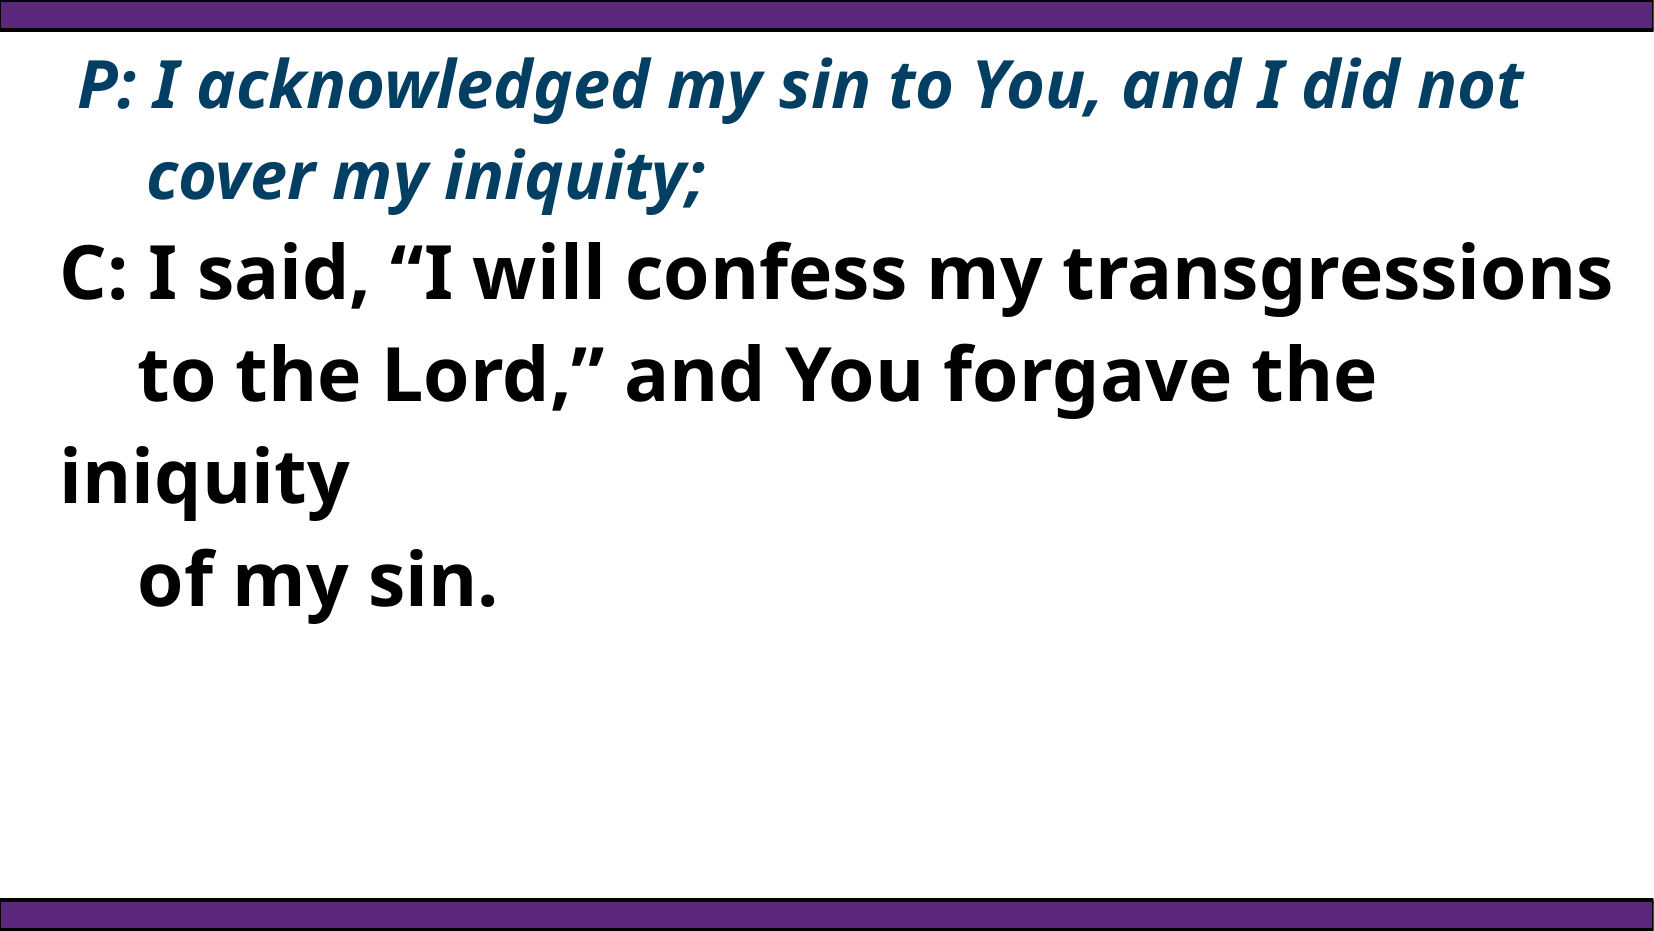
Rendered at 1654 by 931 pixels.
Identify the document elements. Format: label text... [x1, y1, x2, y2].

text_box P: I acknowledged my sin to You, and I did not cover my iniquity; C: I said, “I will confess my transgressions to the Lord,” and You forgave the iniquity of my sin. [45, 30, 1636, 522]
picture [0, 31, 1654, 900]
text_box [0, 0, 1654, 31]
text_box [0, 900, 1654, 931]
